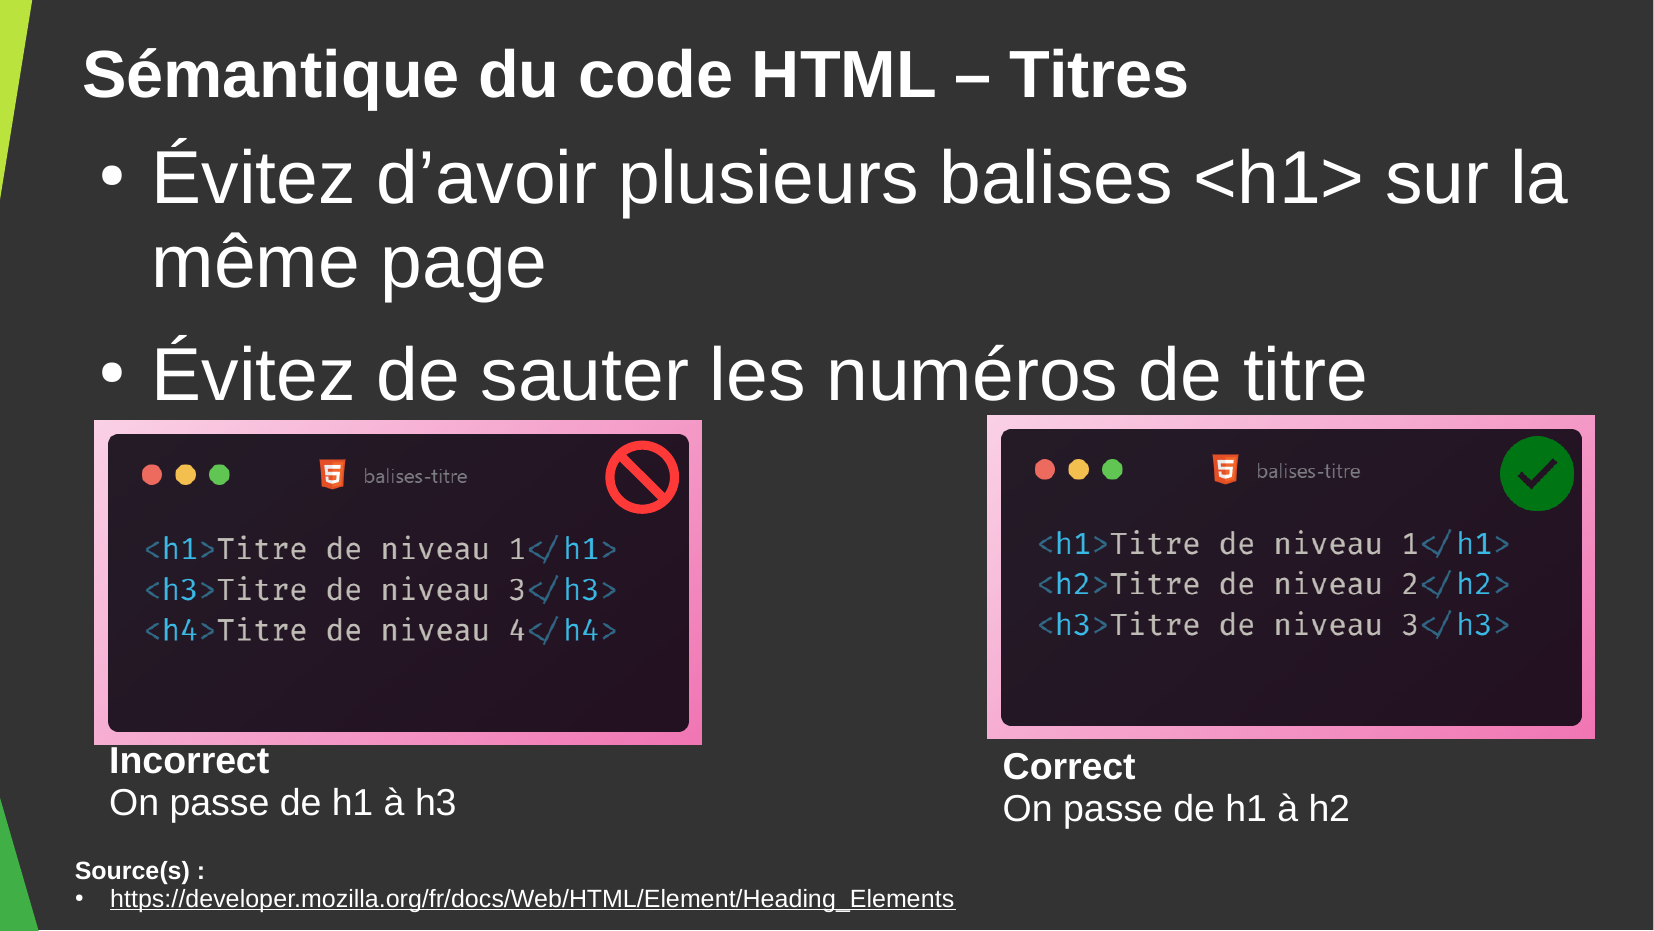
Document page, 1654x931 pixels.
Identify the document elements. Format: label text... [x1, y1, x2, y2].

list Évitez d’avoir plusieurs balises <h1> sur la même page Évitez de sauter les numéros de titre [80, 135, 1630, 438]
text_box Correct On passe de h1 à h2 [987, 738, 1595, 843]
text_box [0, 0, 33, 200]
text_box Incorrect On passe de h1 à h3 [94, 732, 650, 837]
text_box Source(s) : https://developer.mozilla.org/fr/docs/Web/HTML/Element/Heading_Elements [60, 821, 1546, 921]
text_box [0, 797, 39, 931]
title Sémantique du code HTML – Titres [82, 36, 1654, 130]
text_box [605, 440, 680, 514]
picture [94, 420, 702, 745]
picture [987, 415, 1595, 738]
